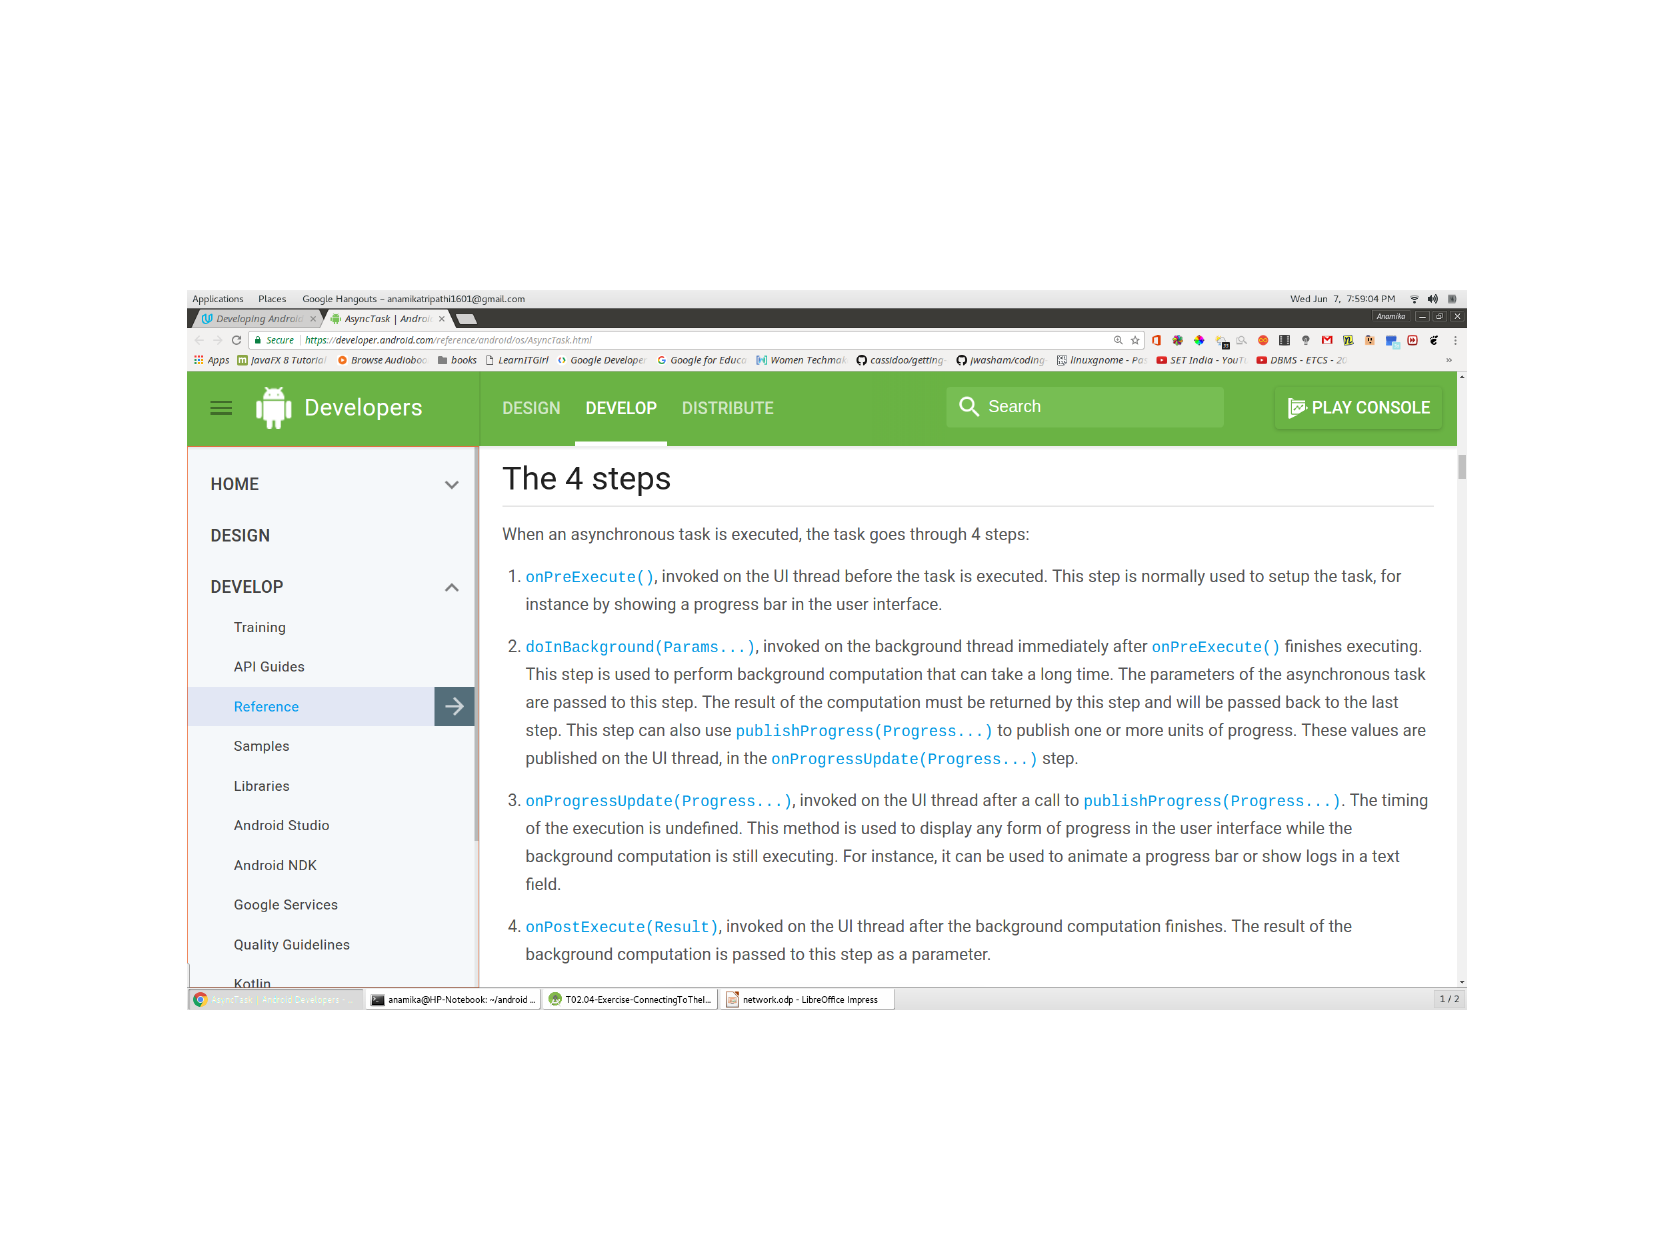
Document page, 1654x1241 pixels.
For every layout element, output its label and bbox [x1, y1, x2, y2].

picture [187, 290, 1467, 1010]
